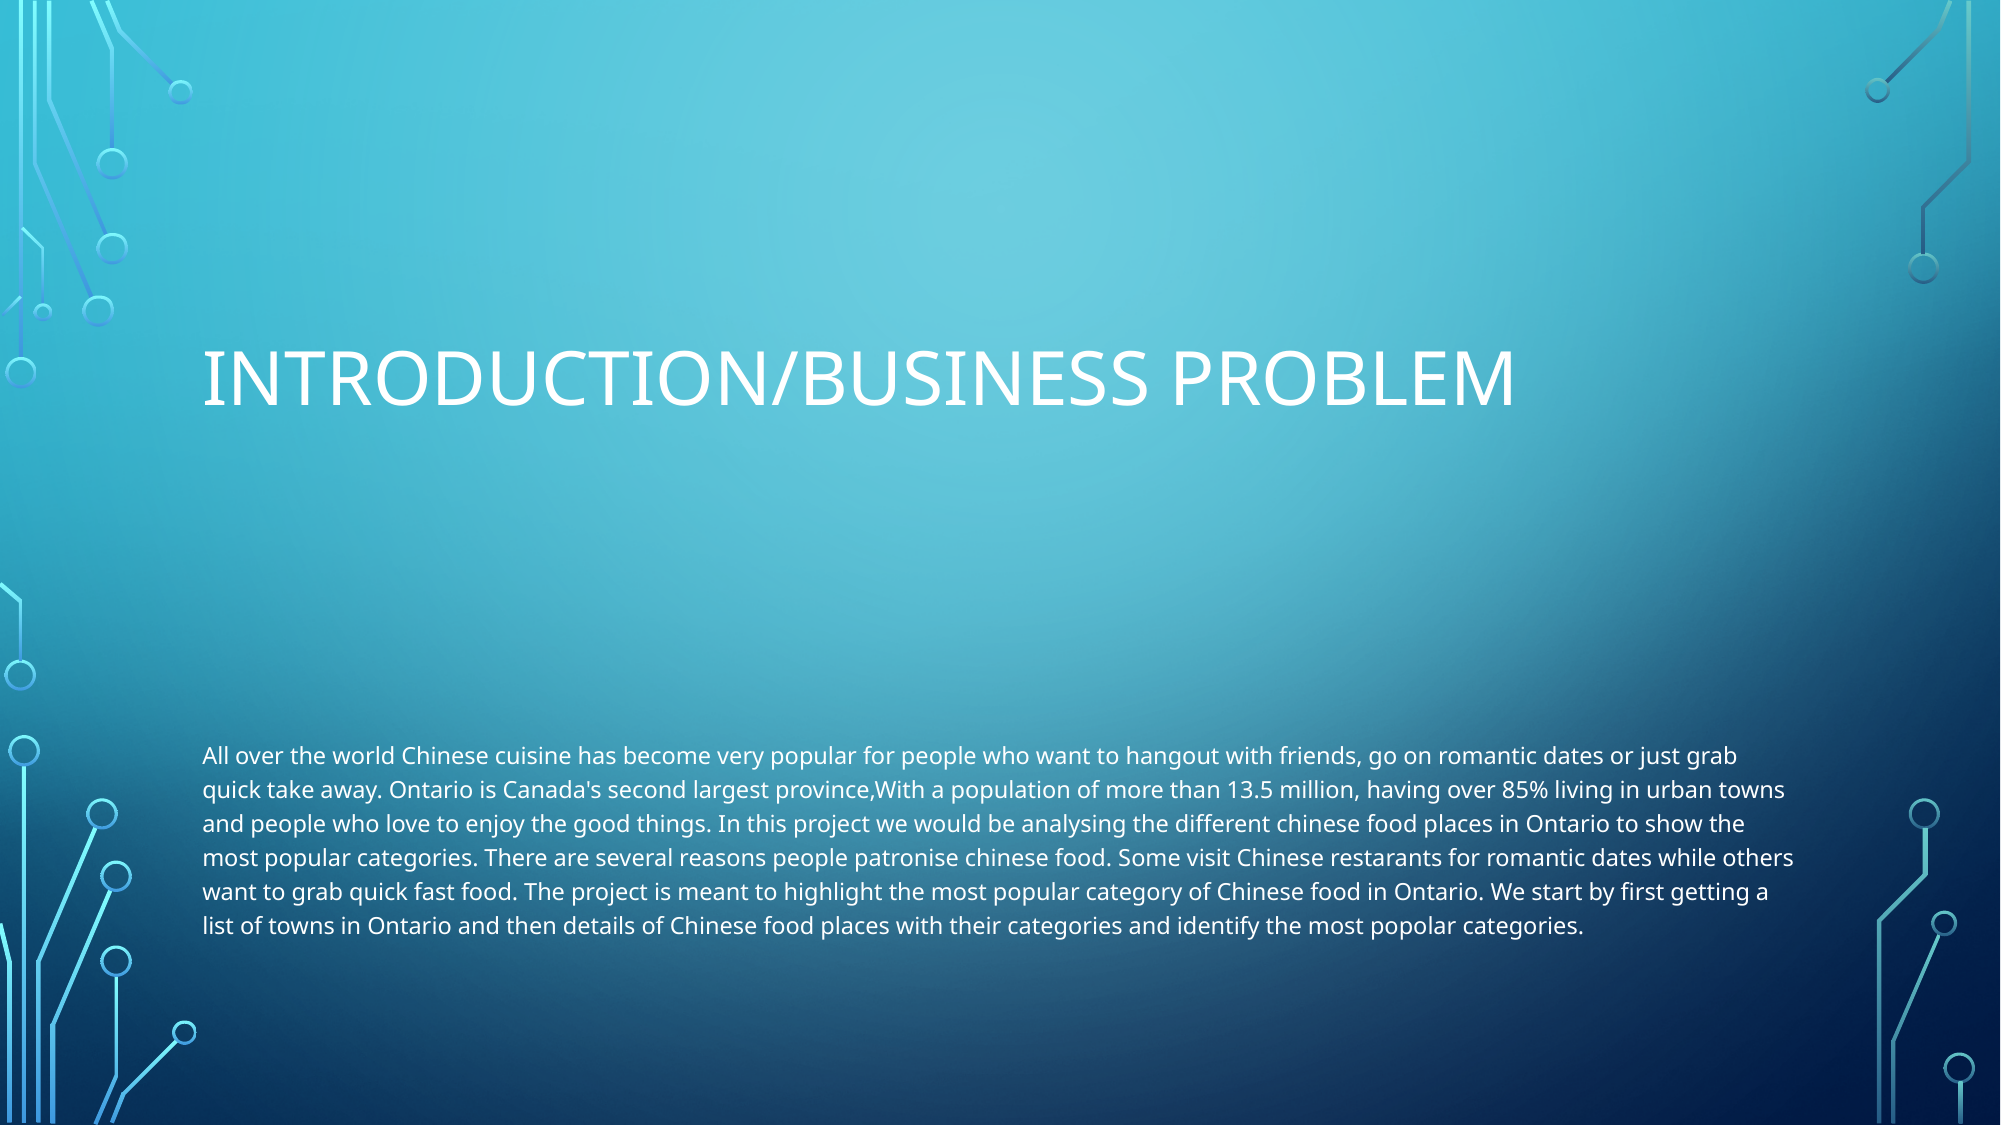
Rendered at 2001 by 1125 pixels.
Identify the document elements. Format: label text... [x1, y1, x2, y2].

title Introduction/Business Problem [187, 99, 1813, 234]
list All over the world Chinese cuisine has become very popular for people who want to hangout with friends, go on romantic dates or just grab quick take away. Ontario is Canada's second largest province,With a population of more than 13.5 million, having over 85% living in urban towns and people who love to enjoy the good things. In this project we would be analysing the different chinese food places in Ontario to show the most popular categories. There are several reasons people patronise chinese food. Some visit Chinese restarants for romantic dates while others want to grab quick fast food. The project is meant to highlight the most popular category of Chinese food in Ontario. We start by first getting a list of towns in Ontario and then details of Chinese food places with their categories and identify the most popolar categories. [187, 291, 1812, 1125]
